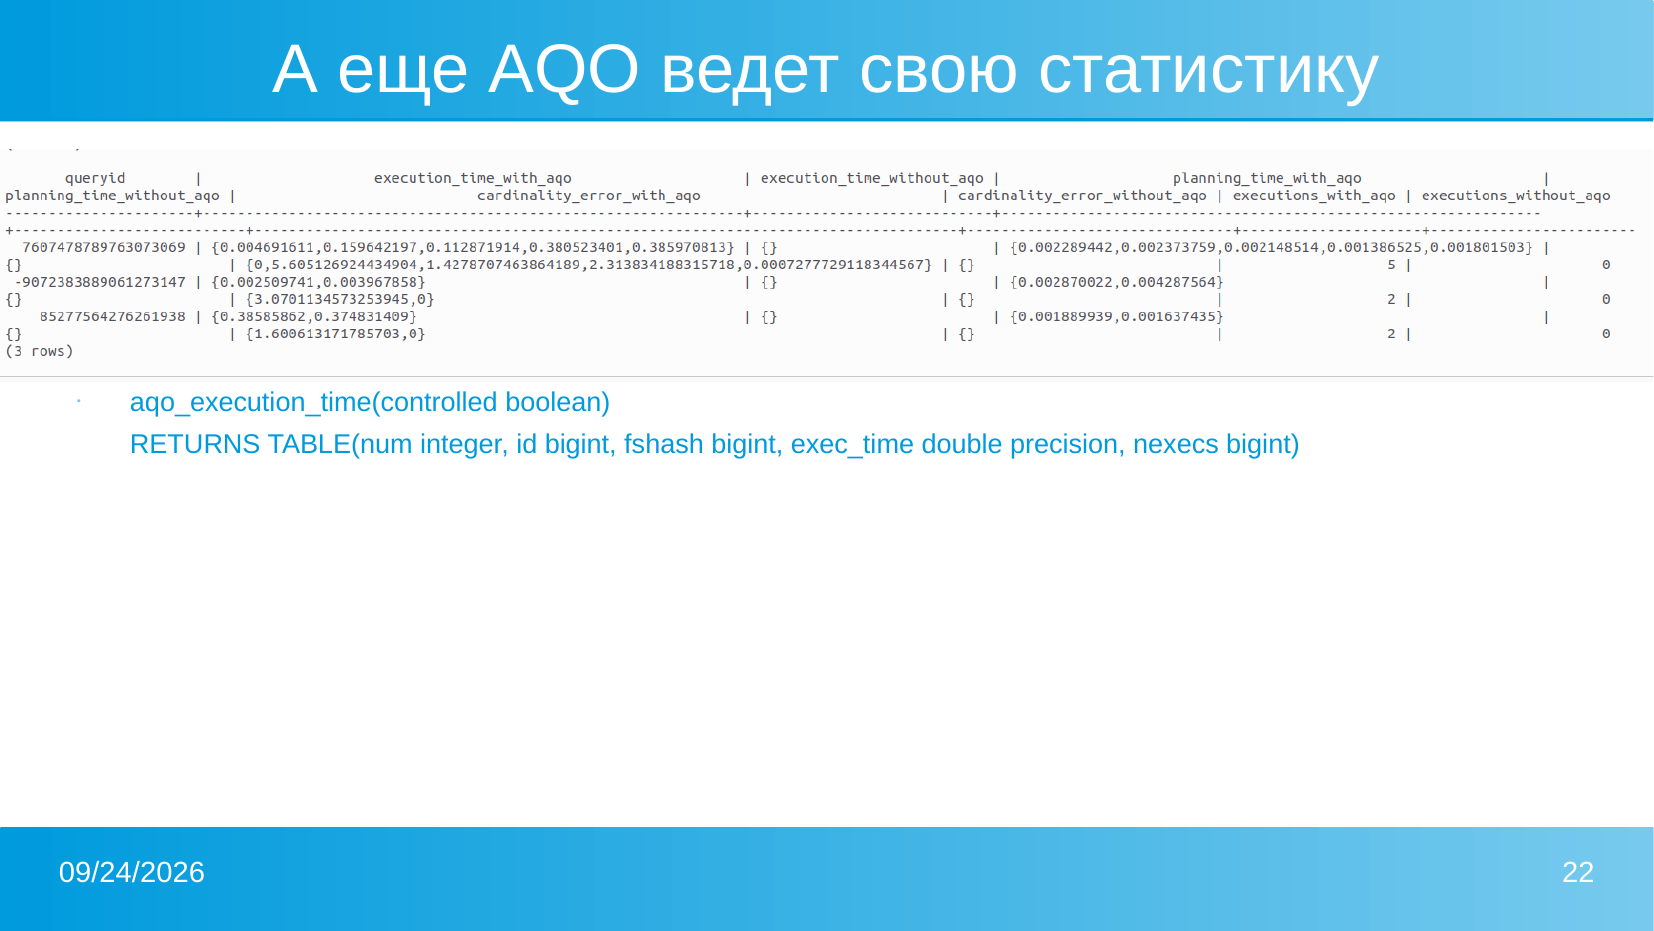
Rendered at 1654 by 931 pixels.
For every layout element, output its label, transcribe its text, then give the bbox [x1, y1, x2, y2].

picture [0, 149, 1654, 382]
title А еще AQO ведет свою статистику [59, 29, 1595, 108]
list aqo_cardinality_error(controlled boolean) RETURNS TABLE(num integer, id bigint, fshash bigint, error double precision, nexecs bigint) aqo_execution_time(controlled boolean) RETURNS TABLE(num integer, id bigint, fshash bigint, exec_time double precision, nexecs bigint) [59, 382, 1595, 768]
